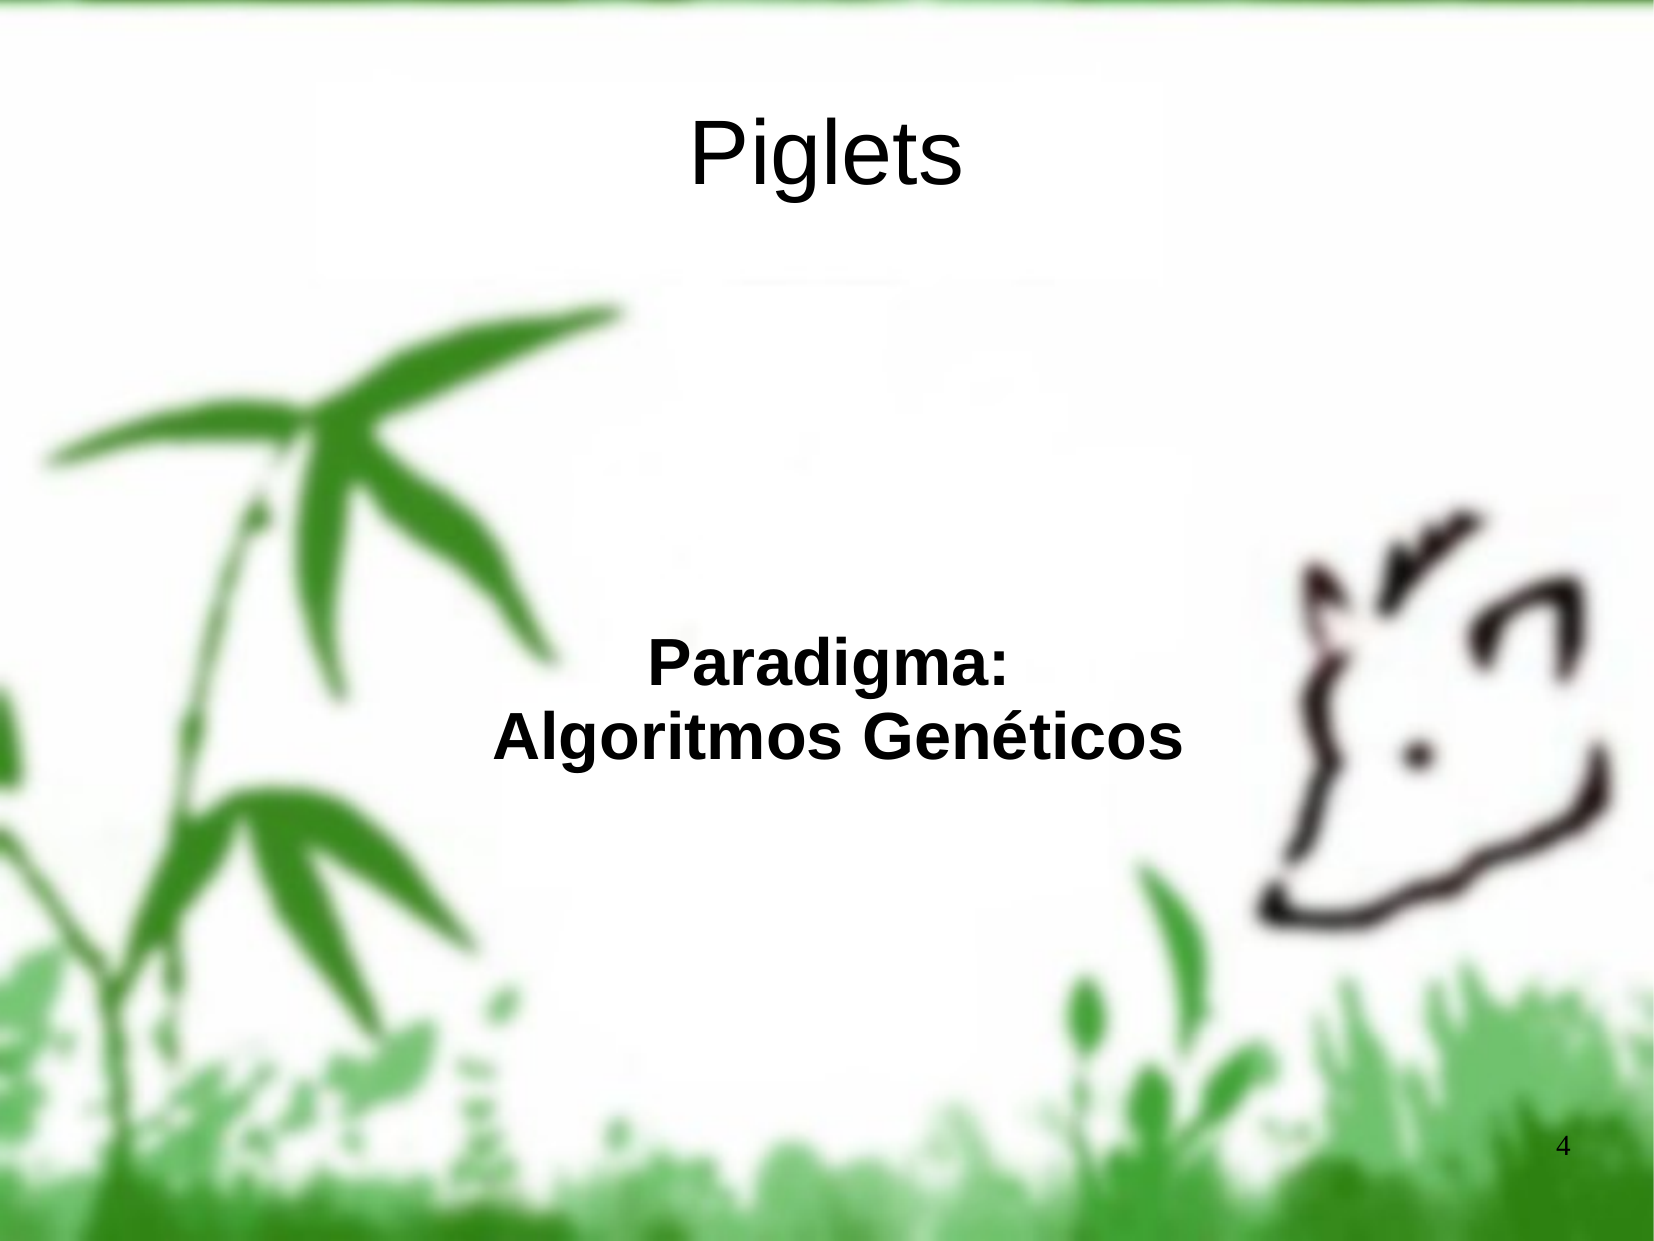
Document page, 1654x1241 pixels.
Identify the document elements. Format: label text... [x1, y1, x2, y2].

picture [0, 0, 1654, 1241]
title Piglets [82, 49, 1571, 257]
subtitle Paradigma: Algoritmos Genéticos [82, 290, 1571, 1109]
